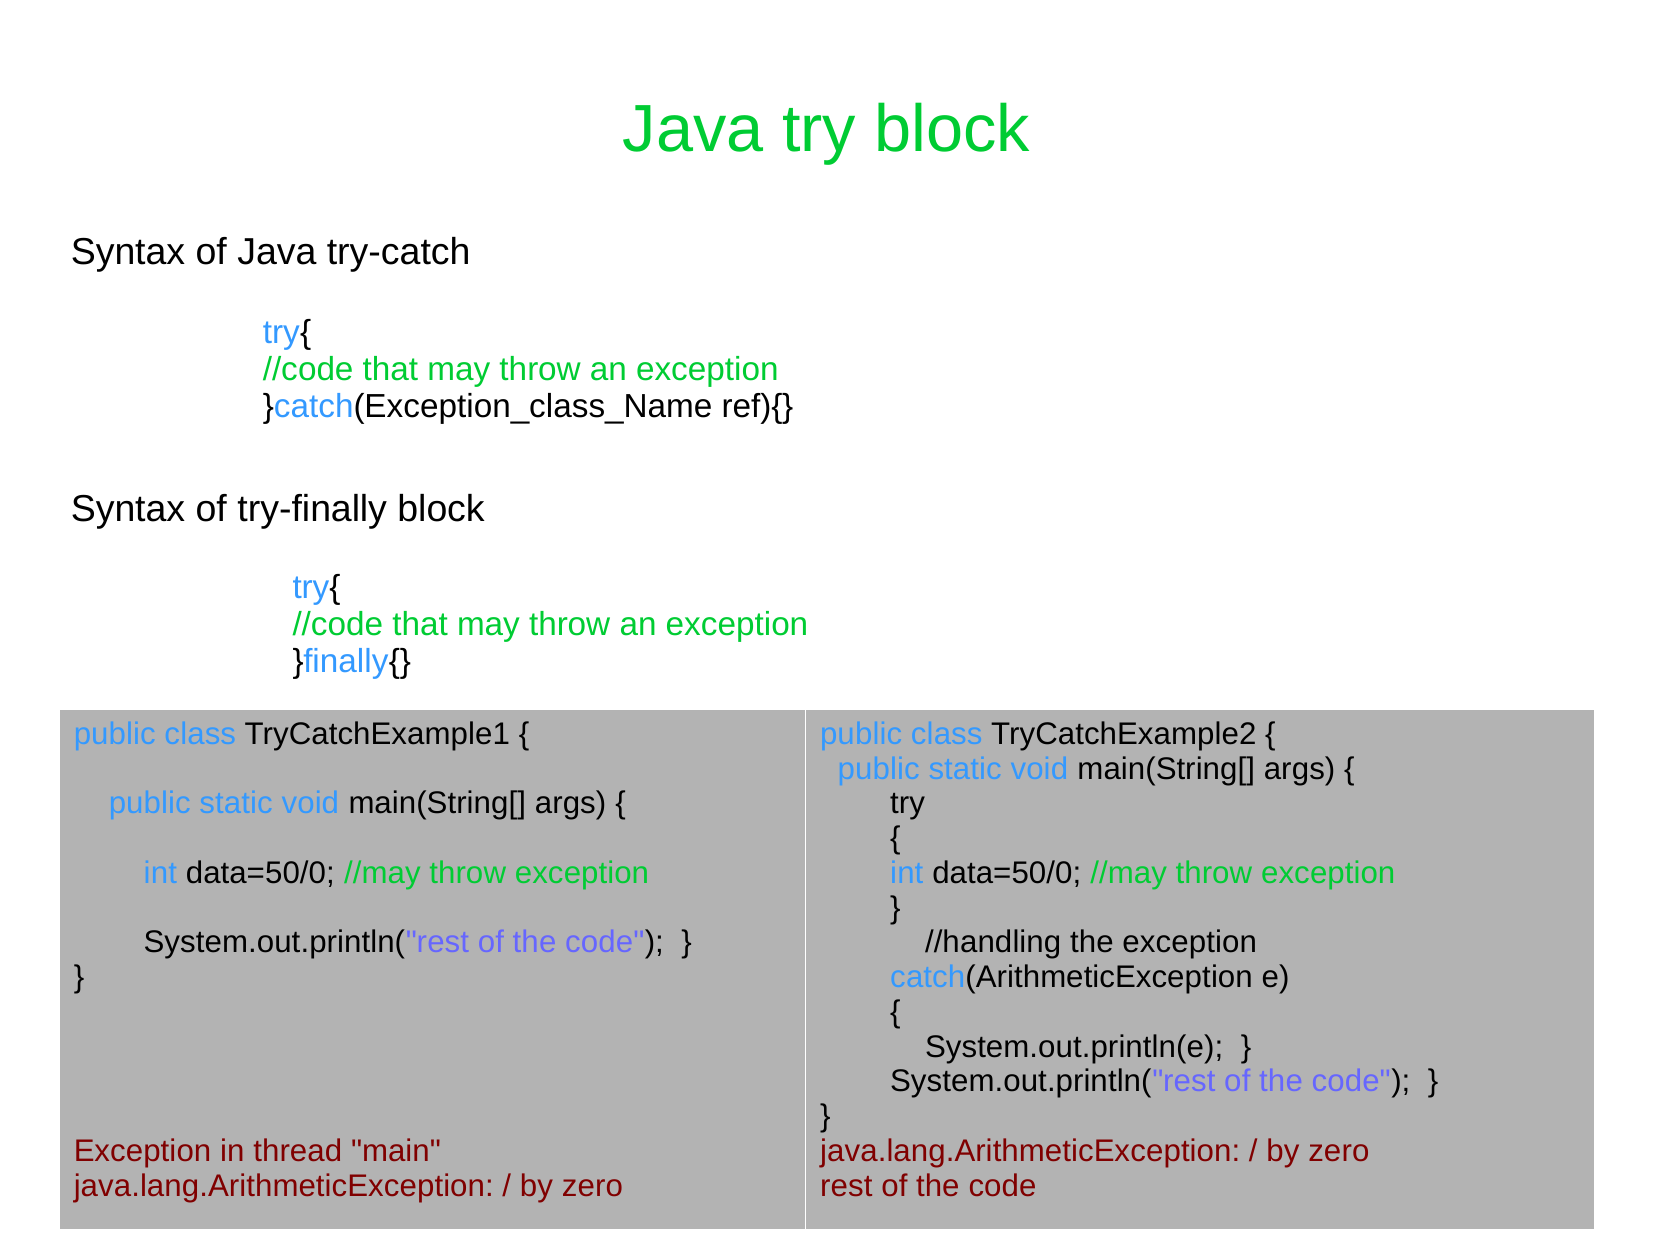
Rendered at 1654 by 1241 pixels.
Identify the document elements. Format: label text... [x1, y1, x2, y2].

text_box try{ //code that may throw an exception }finally{} [265, 561, 1004, 688]
title Java try block [82, 49, 1571, 207]
list Syntax of Java try-catch Syntax of try-finally block [0, 230, 1542, 634]
table_header public class TryCatchExample1 { public static void main(String[] args) { int data=50/0; //may throw exception System.out.println("rest of the code"); } } Exception in thread "main" java.lang.ArithmeticException: / by zero [60, 710, 805, 1229]
text_box try{ //code that may throw an exception }catch(Exception_class_Name ref){} [236, 295, 1328, 443]
table_header public class TryCatchExample2 { public static void main(String[] args) { try { int data=50/0; //may throw exception } //handling the exception catch(ArithmeticException e) { System.out.println(e); } System.out.println("rest of the code"); } } java.lang.ArithmeticException: / by zero rest of the code [806, 710, 1594, 1229]
